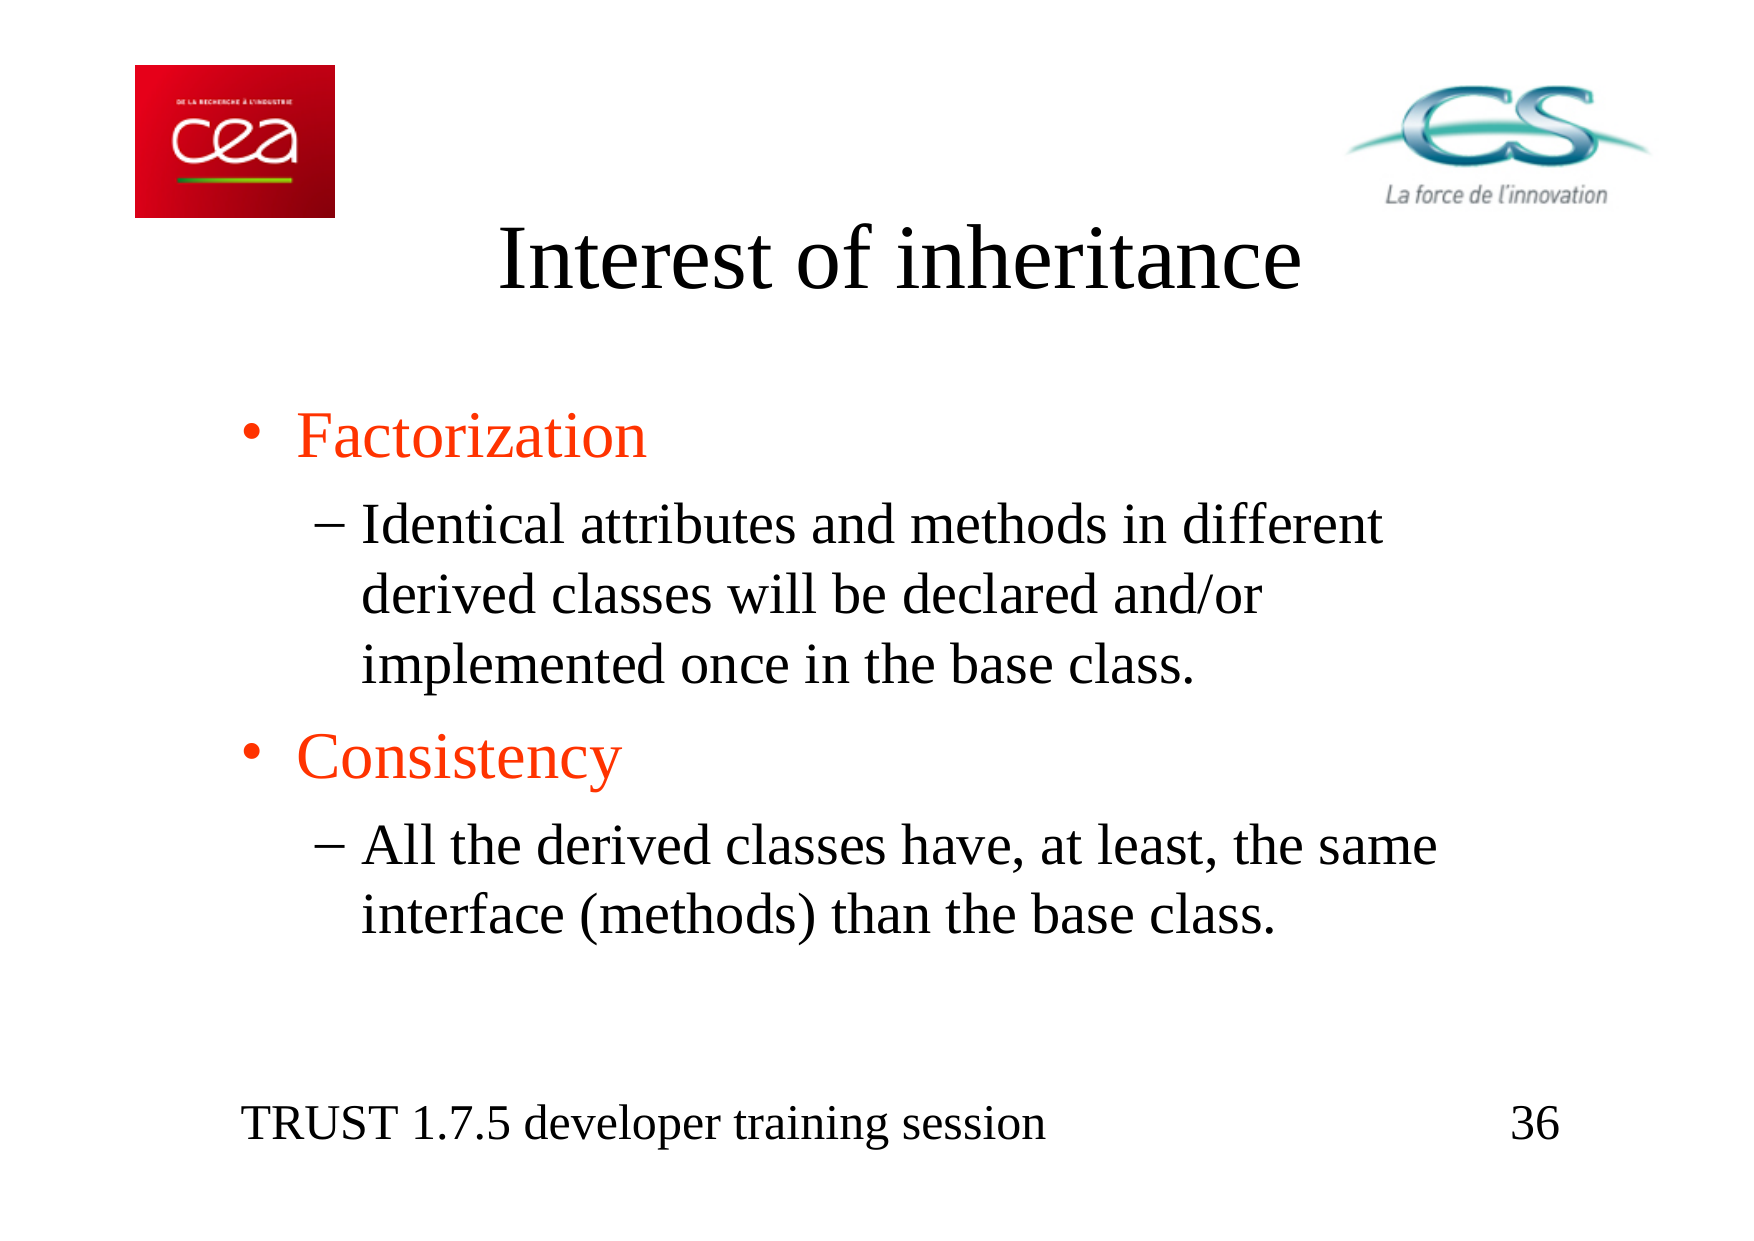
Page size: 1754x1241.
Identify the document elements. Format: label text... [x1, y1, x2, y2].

picture [135, 65, 335, 218]
list Factorization Identical attributes and methods in different derived classes will be declared and/or implemented once in the base class. Consistency All the derived classes have, at least, the same interface (methods) than the base class. [225, 382, 1577, 1057]
title Interest of inheritance [225, 158, 1577, 346]
picture [1340, 73, 1662, 218]
